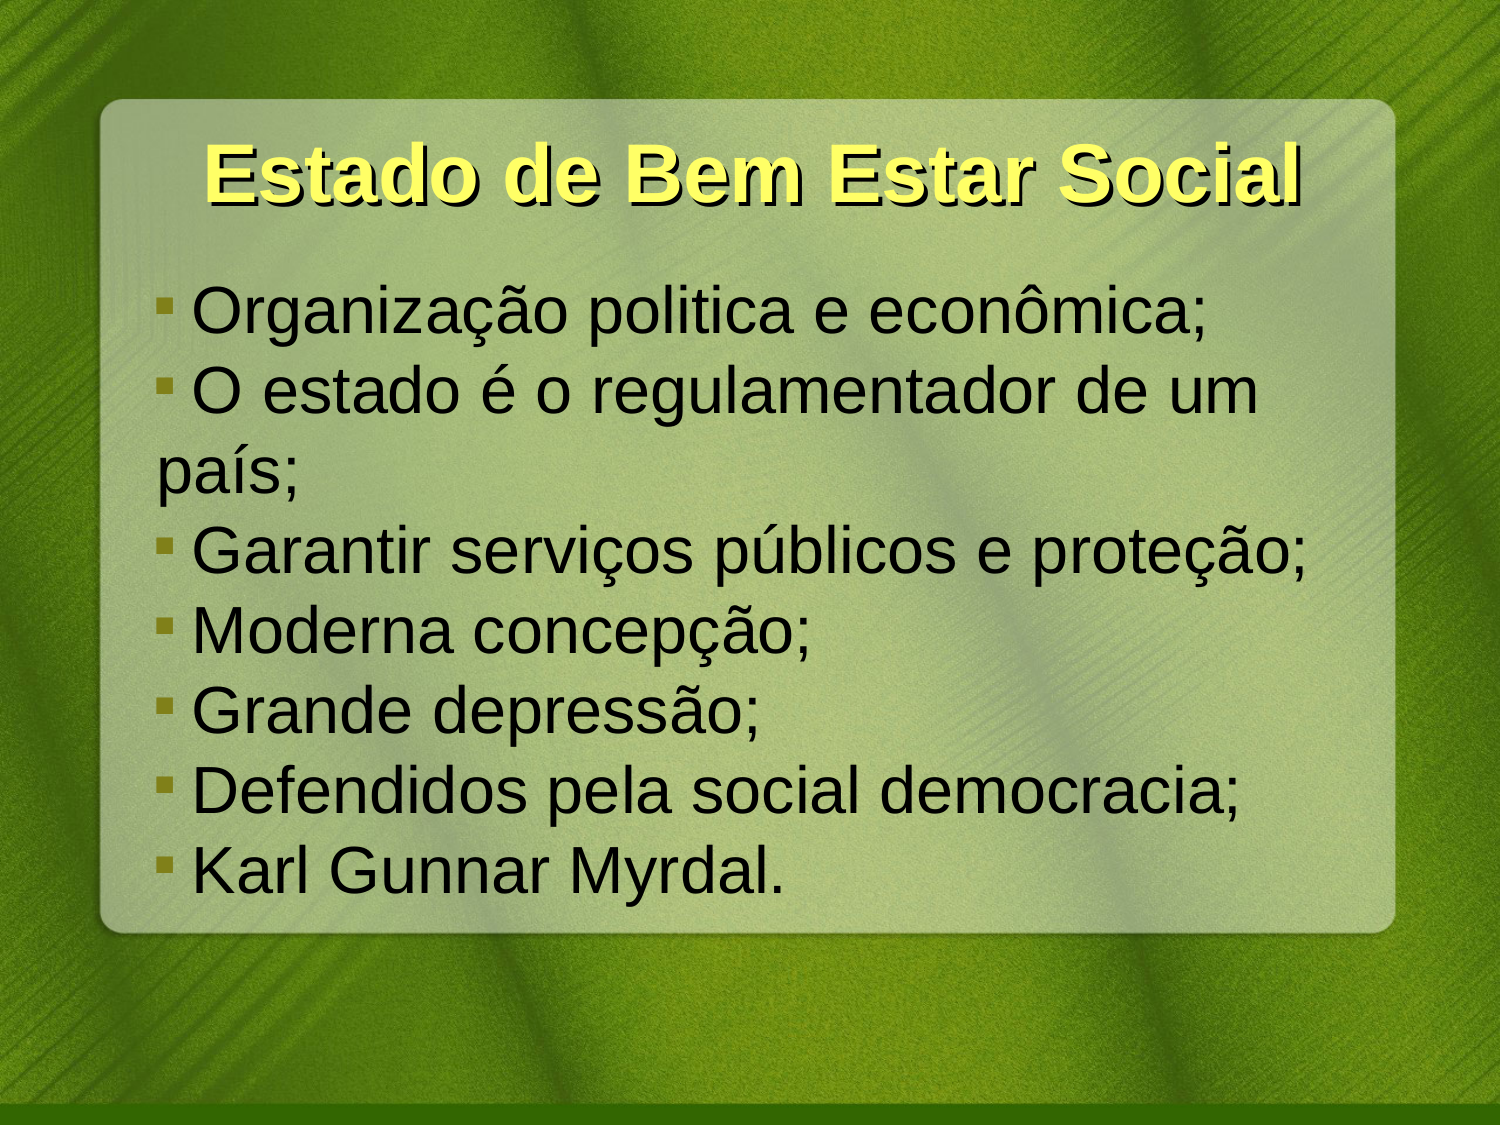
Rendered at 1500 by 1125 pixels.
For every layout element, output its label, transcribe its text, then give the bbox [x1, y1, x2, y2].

text_box Estado de Bem Estar Social [147, 112, 1359, 228]
text_box Organização politica e econômica; O estado é o regulamentador de um país; Garantir serviços públicos e proteção; Moderna concepção; Grande depressão; Defendidos pela social democracia; Karl Gunnar Myrdal. [141, 259, 1353, 915]
picture [0, 0, 1500, 1125]
